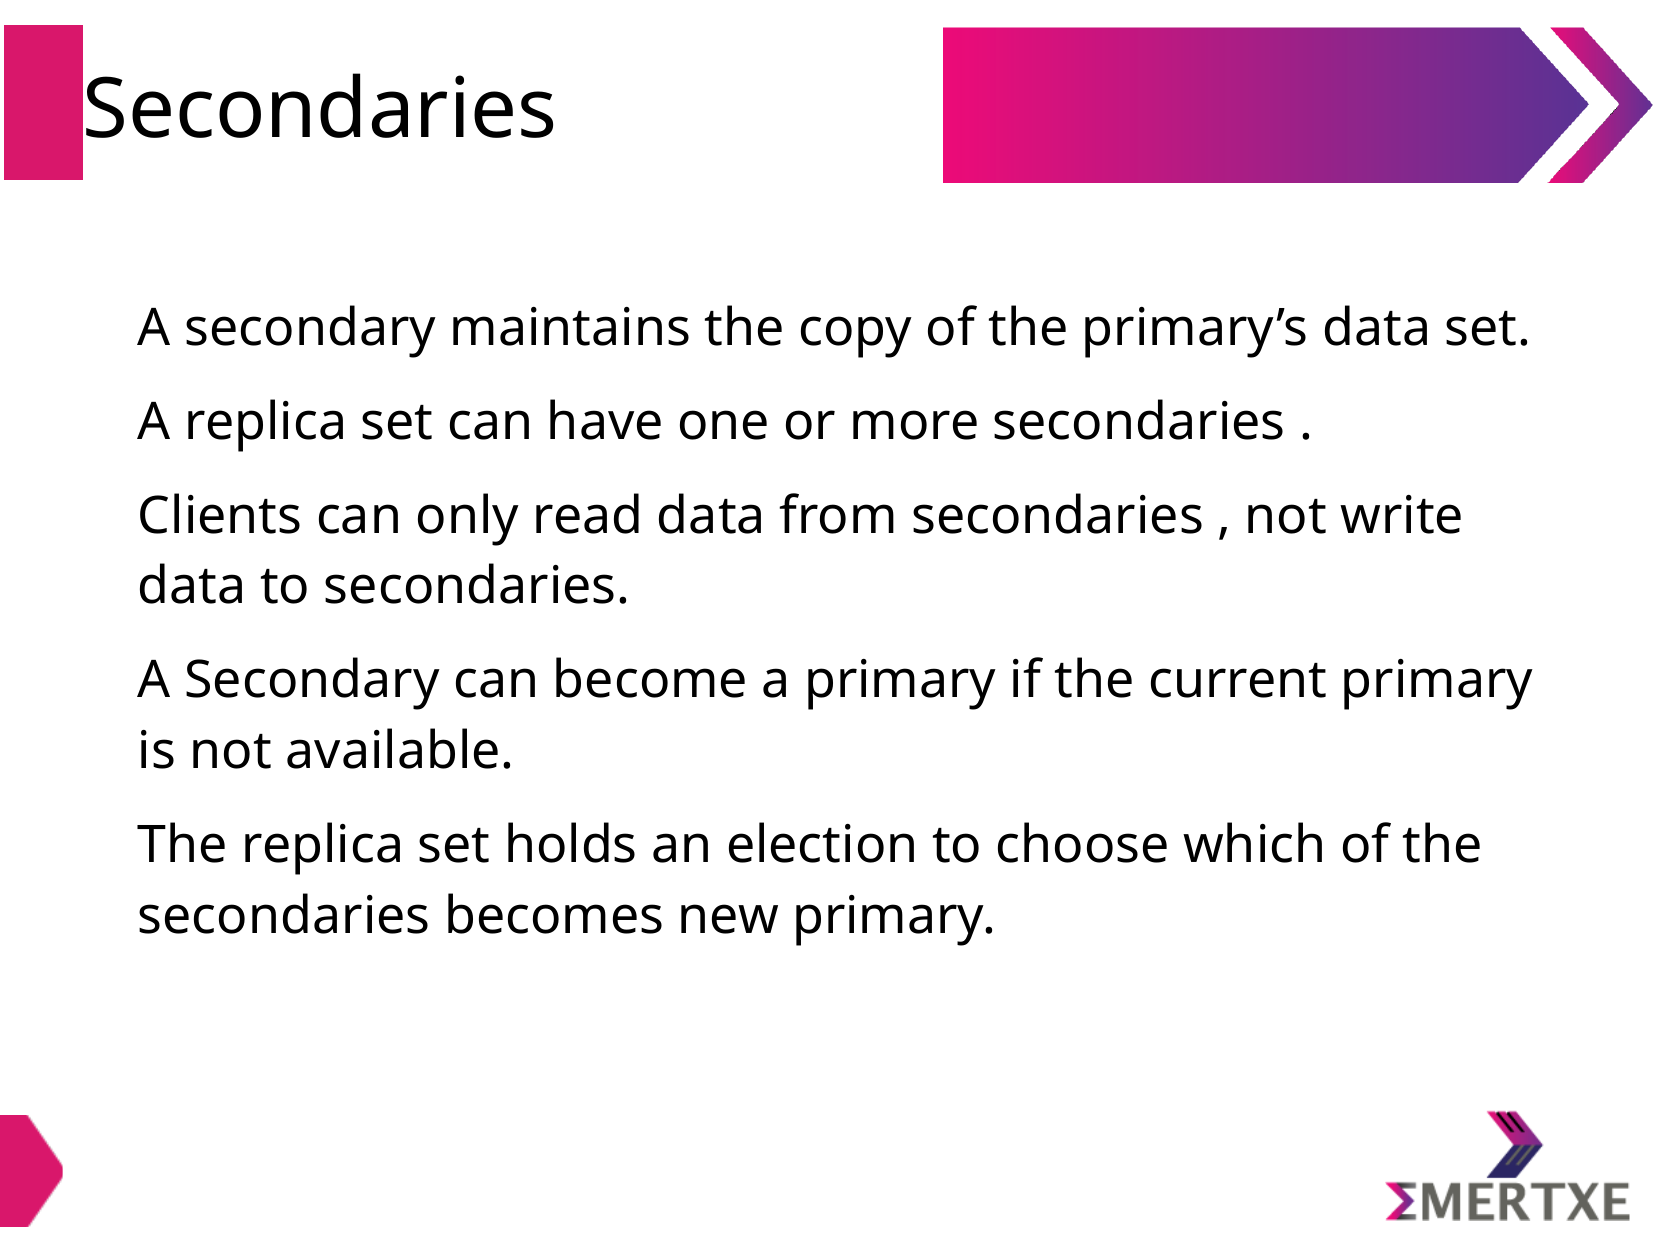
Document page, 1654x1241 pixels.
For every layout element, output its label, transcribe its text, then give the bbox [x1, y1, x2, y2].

title Secondaries [82, 2, 1571, 210]
picture [1385, 1107, 1631, 1221]
picture [1571, 27, 1653, 183]
list A secondary maintains the copy of the primary’s data set. A replica set can have one or more secondaries . Clients can only read data from secondaries , not write data to secondaries. A Secondary can become a primary if the current primary is not available. The replica set holds an election to choose which of the secondaries becomes new primary. [82, 290, 1571, 1010]
